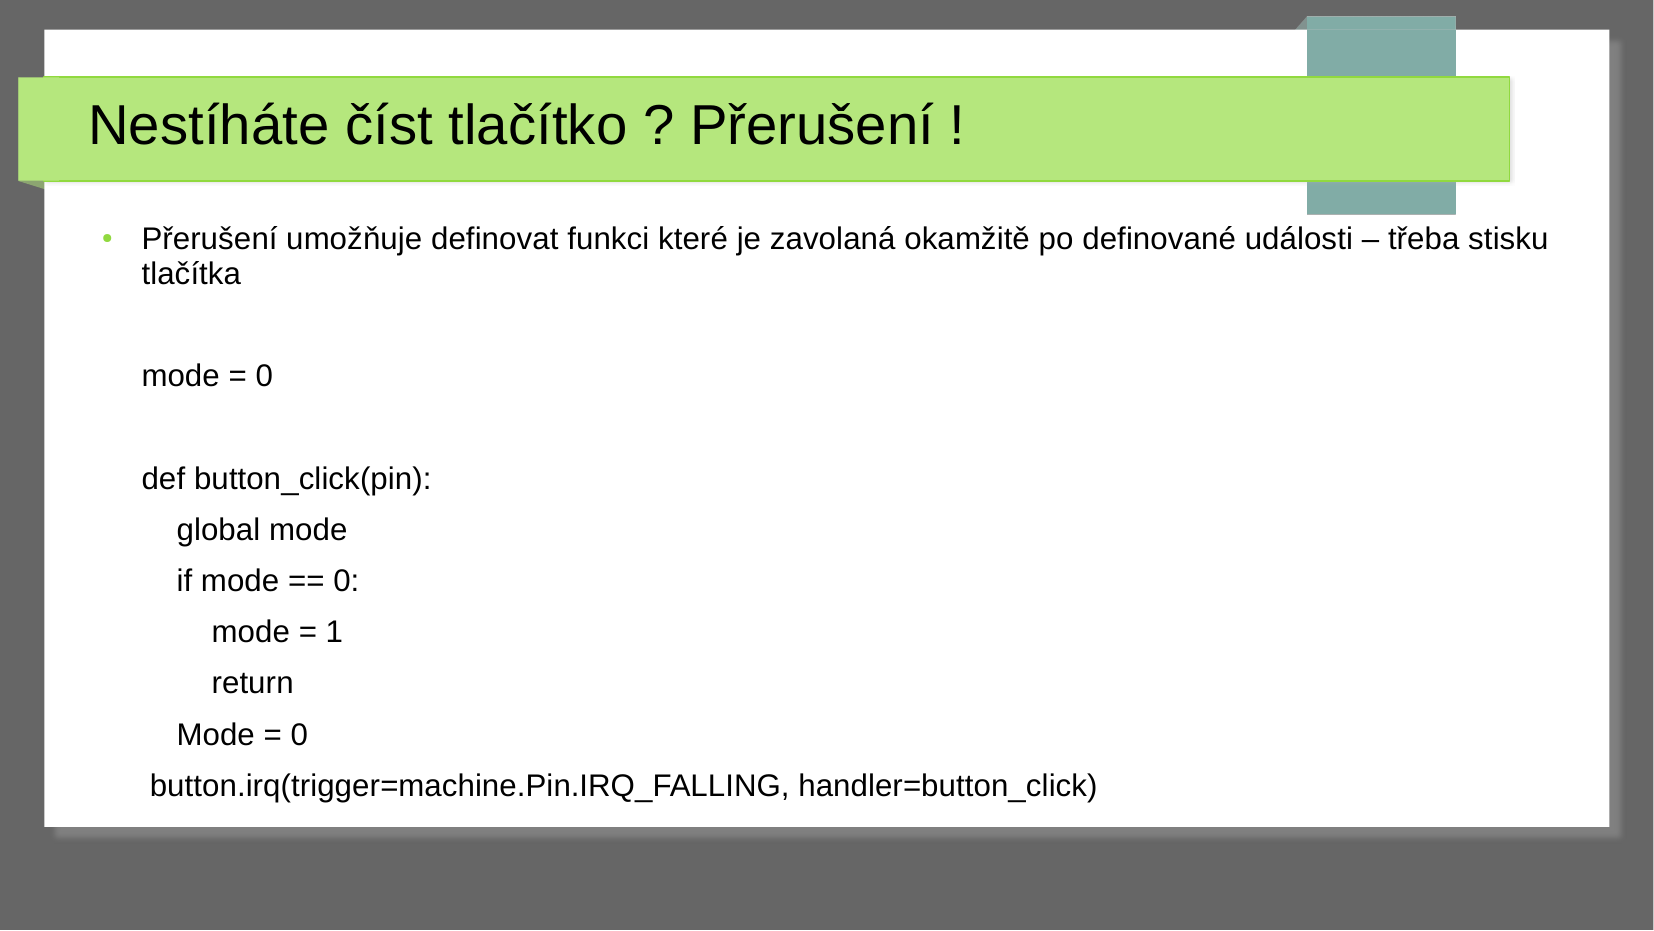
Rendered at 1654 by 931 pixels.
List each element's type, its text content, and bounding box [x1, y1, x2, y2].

title Nestíháte číst tlačítko ? Přerušení ! [88, 73, 1506, 178]
list Přerušení umožňuje definovat funkci které je zavolaná okamžitě po definované události – třeba stisku tlačítka mode = 0 def button_click(pin): global mode if mode == 0: mode = 1 return Mode = 0 button.irq(trigger=machine.Pin.IRQ_FALLING, handler=button_click) [88, 221, 1565, 813]
